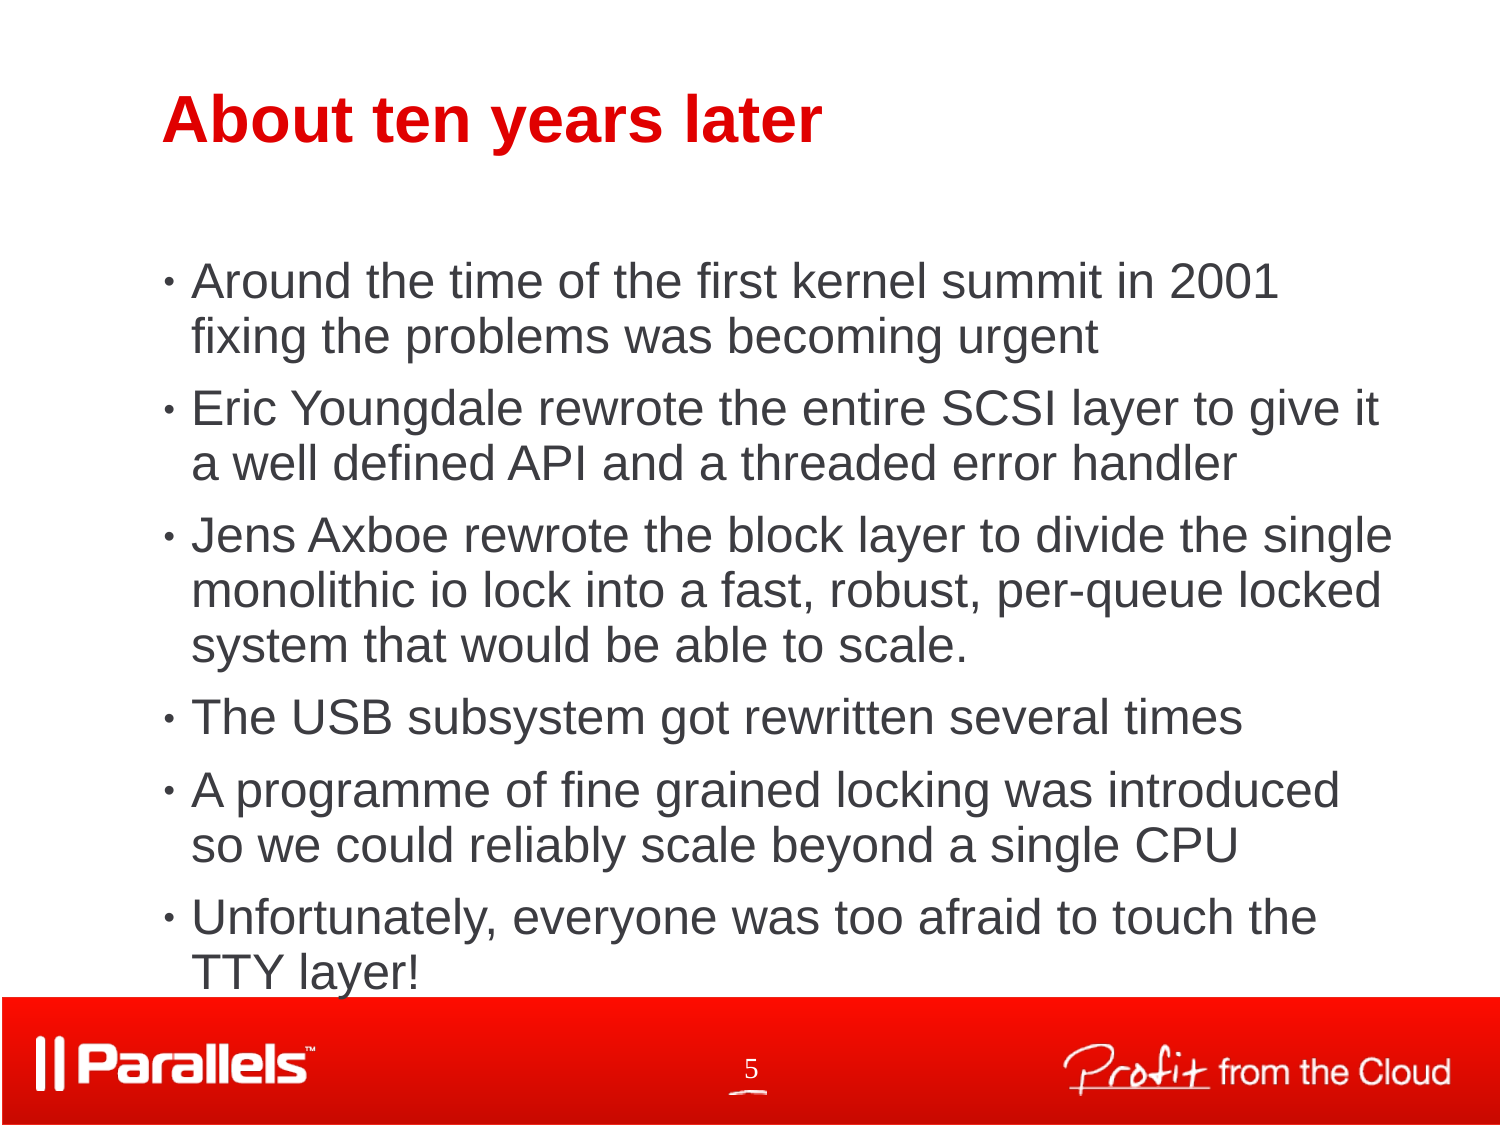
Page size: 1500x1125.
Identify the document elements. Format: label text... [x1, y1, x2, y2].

picture [1049, 1033, 1465, 1096]
title About ten years later [161, 41, 1383, 205]
picture [36, 1034, 318, 1091]
picture [727, 1090, 767, 1095]
list Around the time of the first kernel summit in 2001 fixing the problems was becoming urgent Eric Youngdale rewrote the entire SCSI layer to give it a well defined API and a threaded error handler Jens Axboe rewrote the block layer to divide the single monolithic io lock into a fast, robust, per-queue locked system that would be able to scale. The USB subsystem got rewritten several times A programme of fine grained locking was introduced so we could reliably scale beyond a single CPU Unfortunately, everyone was too afraid to touch the TTY layer! [163, 254, 1404, 998]
